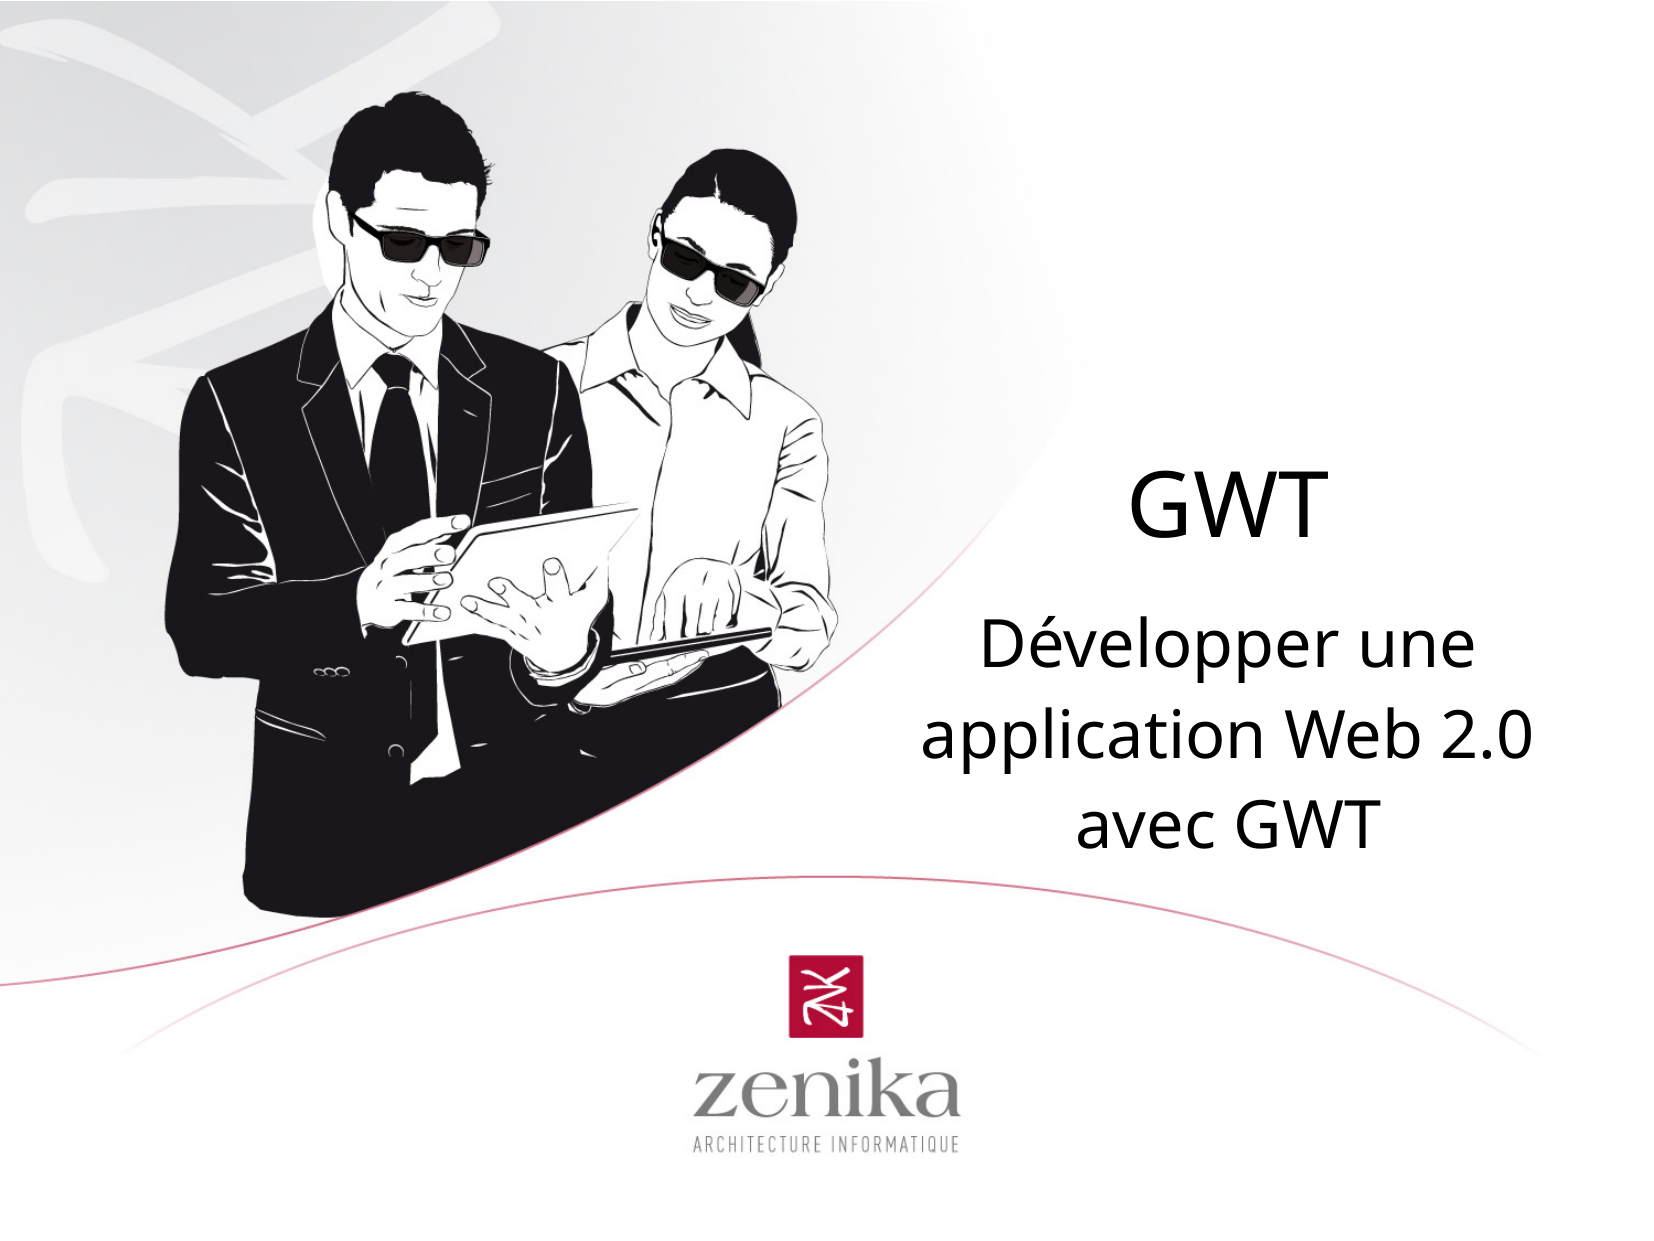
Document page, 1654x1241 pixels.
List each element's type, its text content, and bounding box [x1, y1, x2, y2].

subtitle Développer une application Web 2.0 avec GWT [885, 590, 1571, 875]
title GWT [885, 366, 1571, 590]
picture [0, 1, 1652, 1241]
